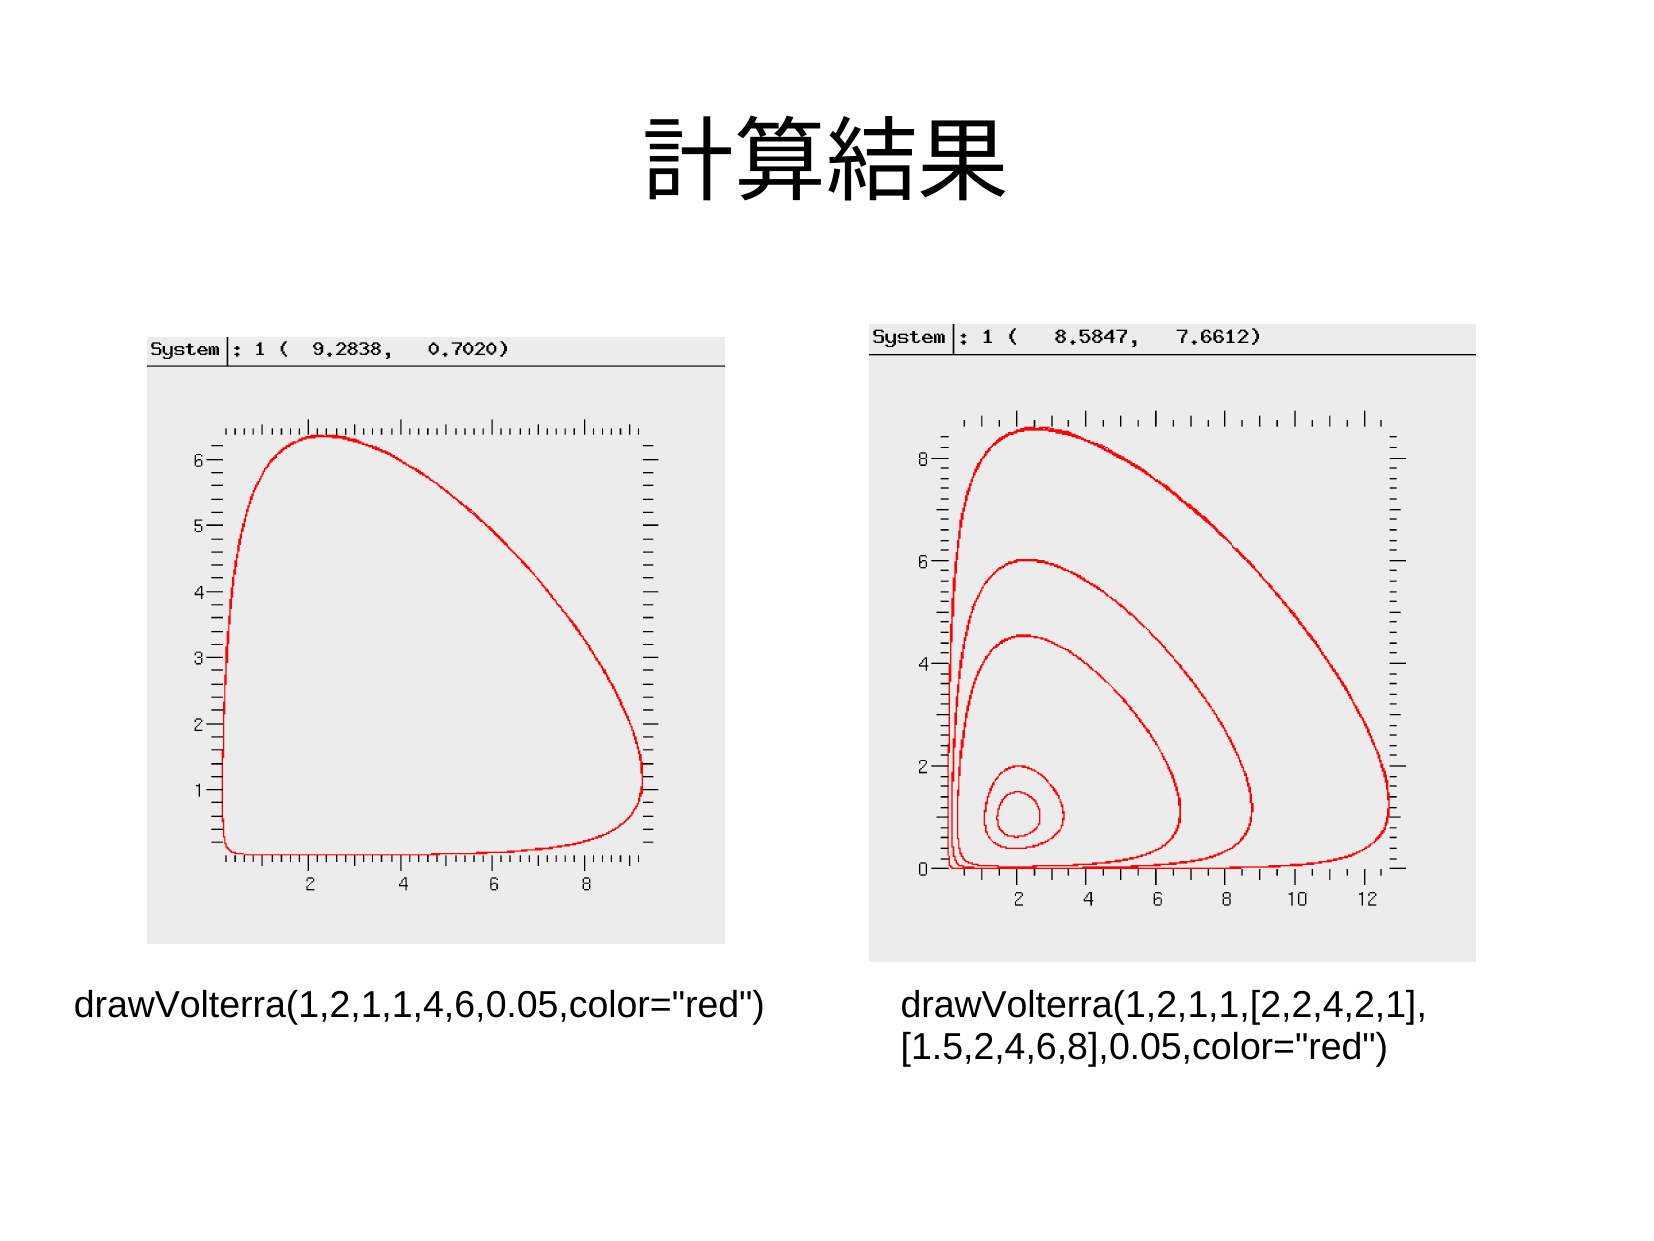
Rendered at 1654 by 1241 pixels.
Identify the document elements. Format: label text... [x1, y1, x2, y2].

text_box drawVolterra(1,2,1,1,[2,2,4,2,1], [1.5,2,4,6,8],0.05,color="red")‏ [885, 974, 1595, 1123]
text_box drawVolterra(1,2,1,1,4,6,0.05,color="red")‏ [59, 974, 778, 1032]
title 計算結果 [82, 56, 1571, 249]
picture [869, 324, 1477, 963]
picture [147, 337, 726, 945]
